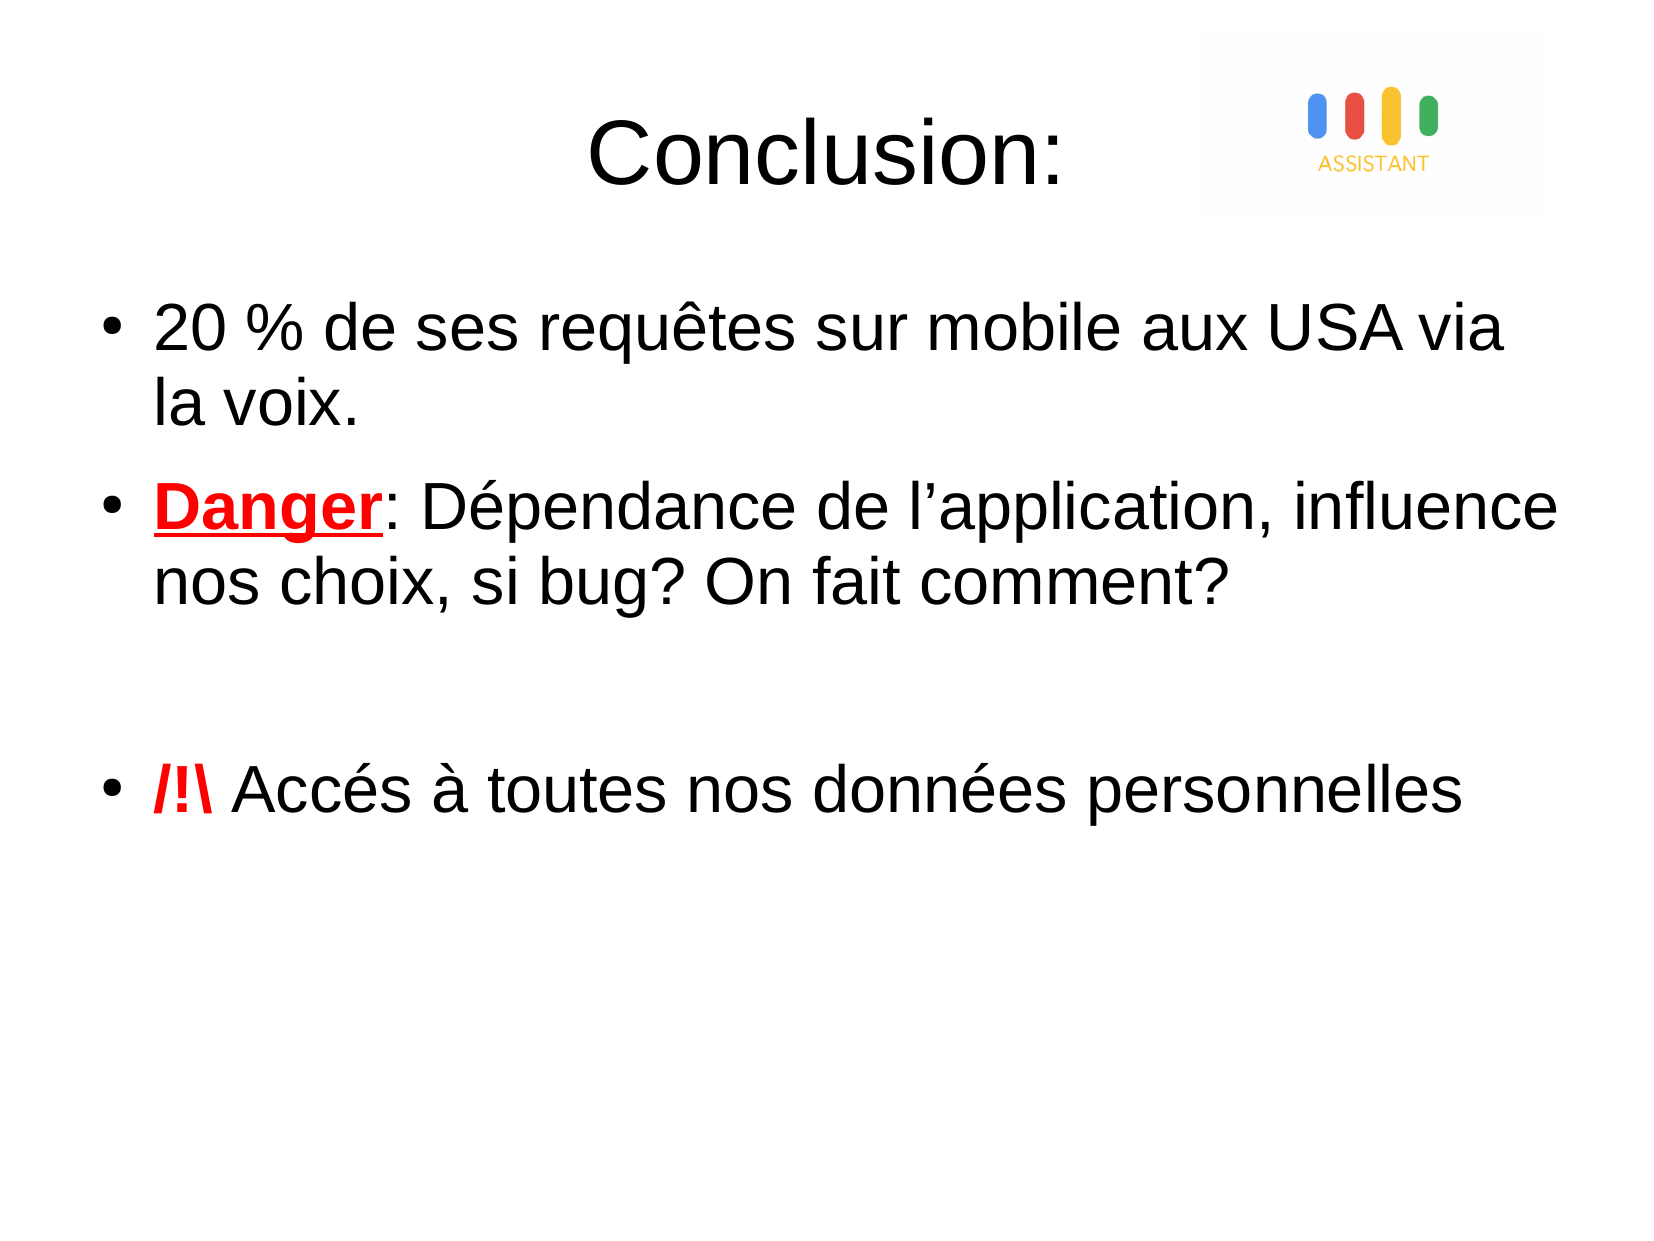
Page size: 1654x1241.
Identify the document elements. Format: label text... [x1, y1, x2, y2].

list 20 % de ses requêtes sur mobile aux USA via la voix. Danger: Dépendance de l’application, influence nos choix, si bug? On fait comment? /!\ Accés à toutes nos données personnelles [82, 290, 1571, 1010]
picture [1200, 29, 1546, 217]
title Conclusion: [82, 49, 1571, 257]
